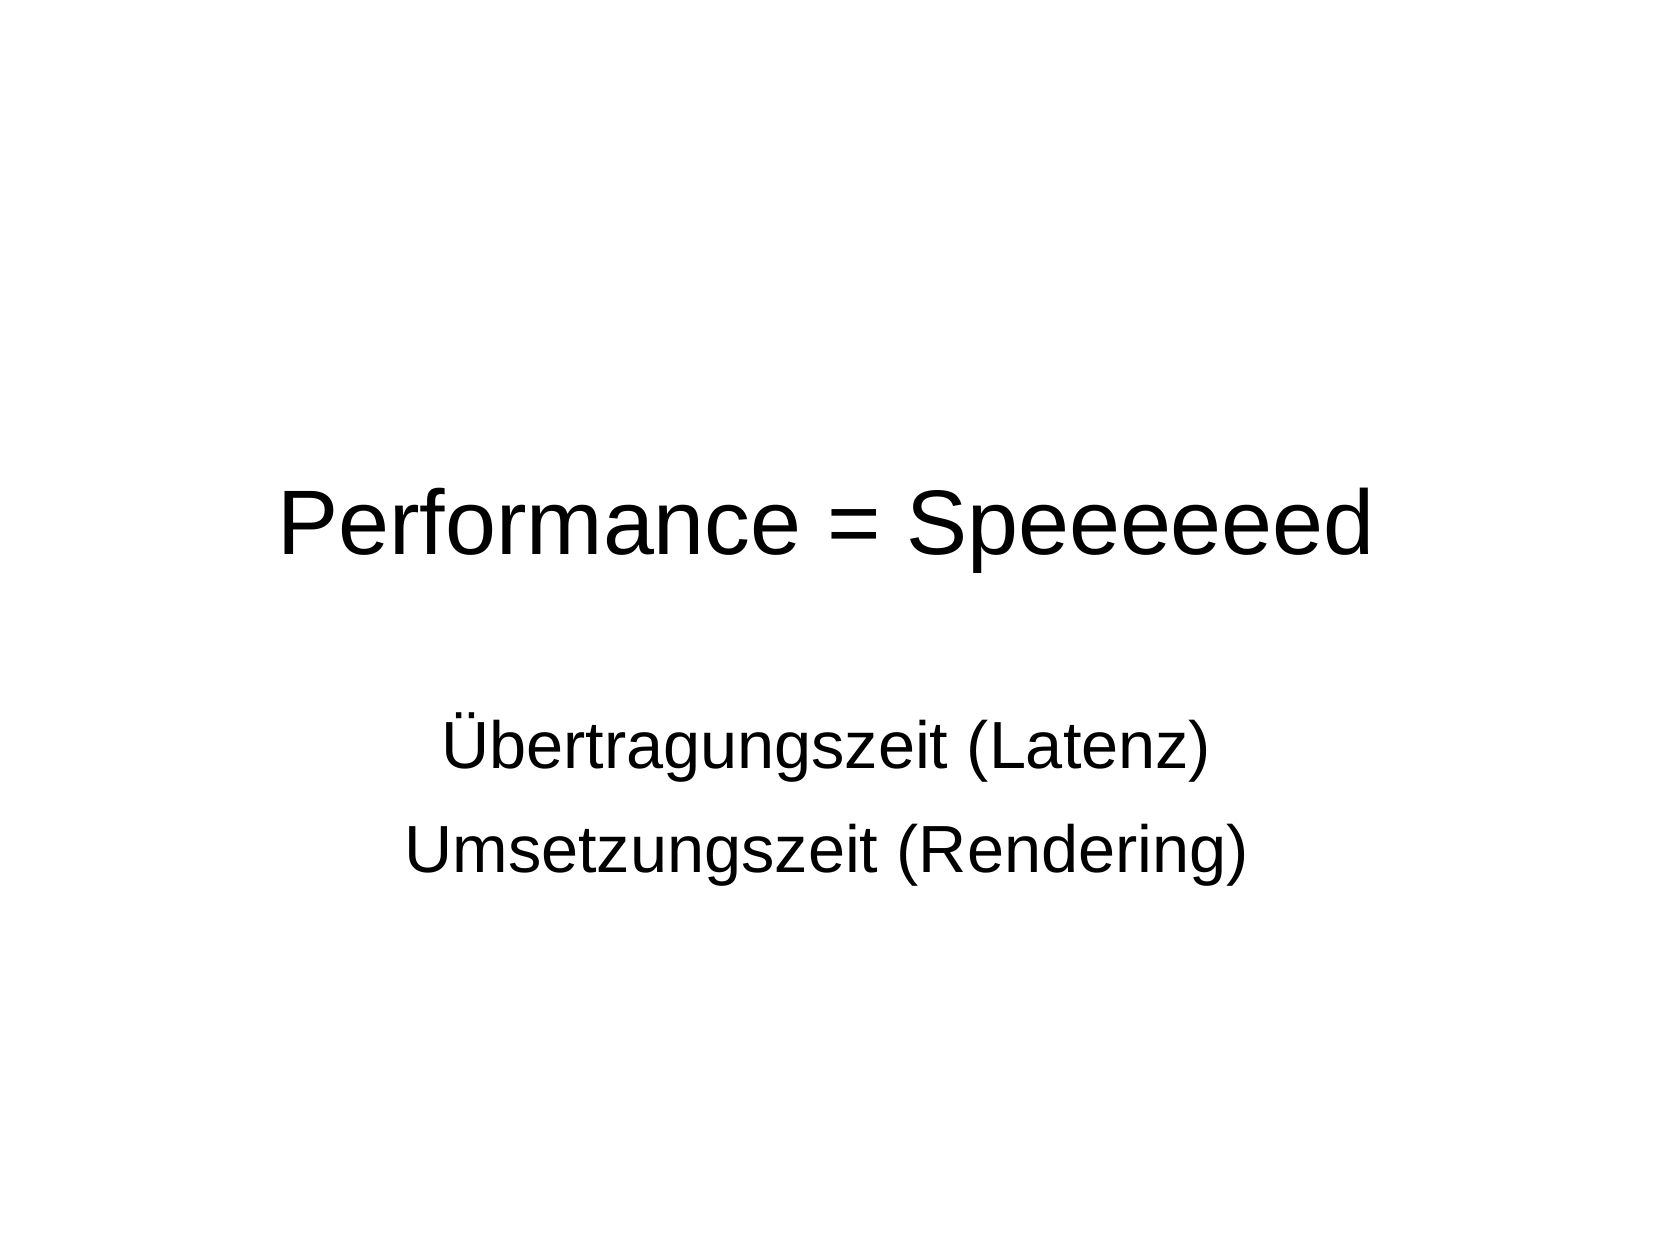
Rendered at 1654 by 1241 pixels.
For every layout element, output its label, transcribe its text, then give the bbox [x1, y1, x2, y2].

list Performance = Speeeeeed Übertragungszeit (Latenz) Umsetzungszeit (Rendering) [82, 366, 1571, 1087]
